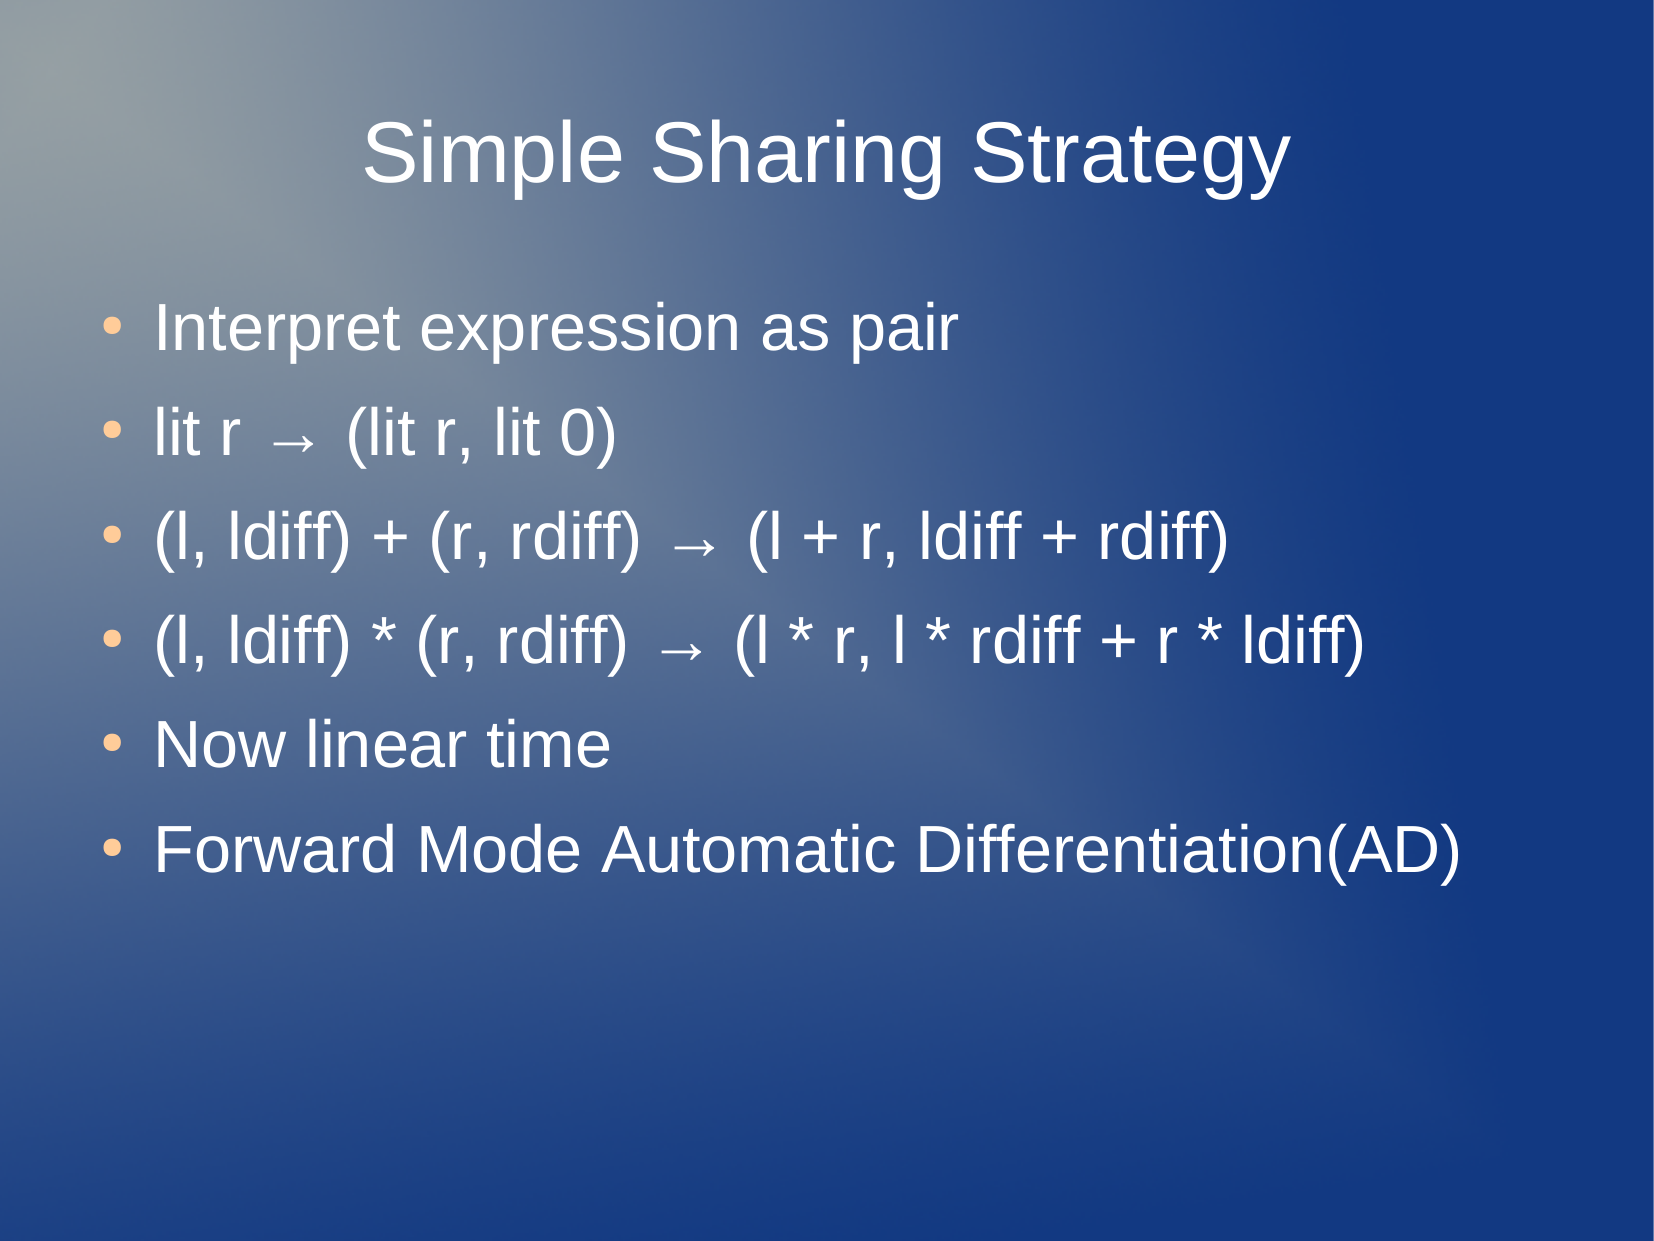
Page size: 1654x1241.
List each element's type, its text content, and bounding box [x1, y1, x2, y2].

title Simple Sharing Strategy [82, 49, 1571, 257]
picture [0, 0, 1654, 1241]
list Interpret expression as pair lit r → (lit r, lit 0) (l, ldiff) + (r, rdiff) → (l + r, ldiff + rdiff) (l, ldiff) * (r, rdiff) → (l * r, l * rdiff + r * ldiff) Now linear time Forward Mode Automatic Differentiation(AD) [82, 290, 1571, 1109]
